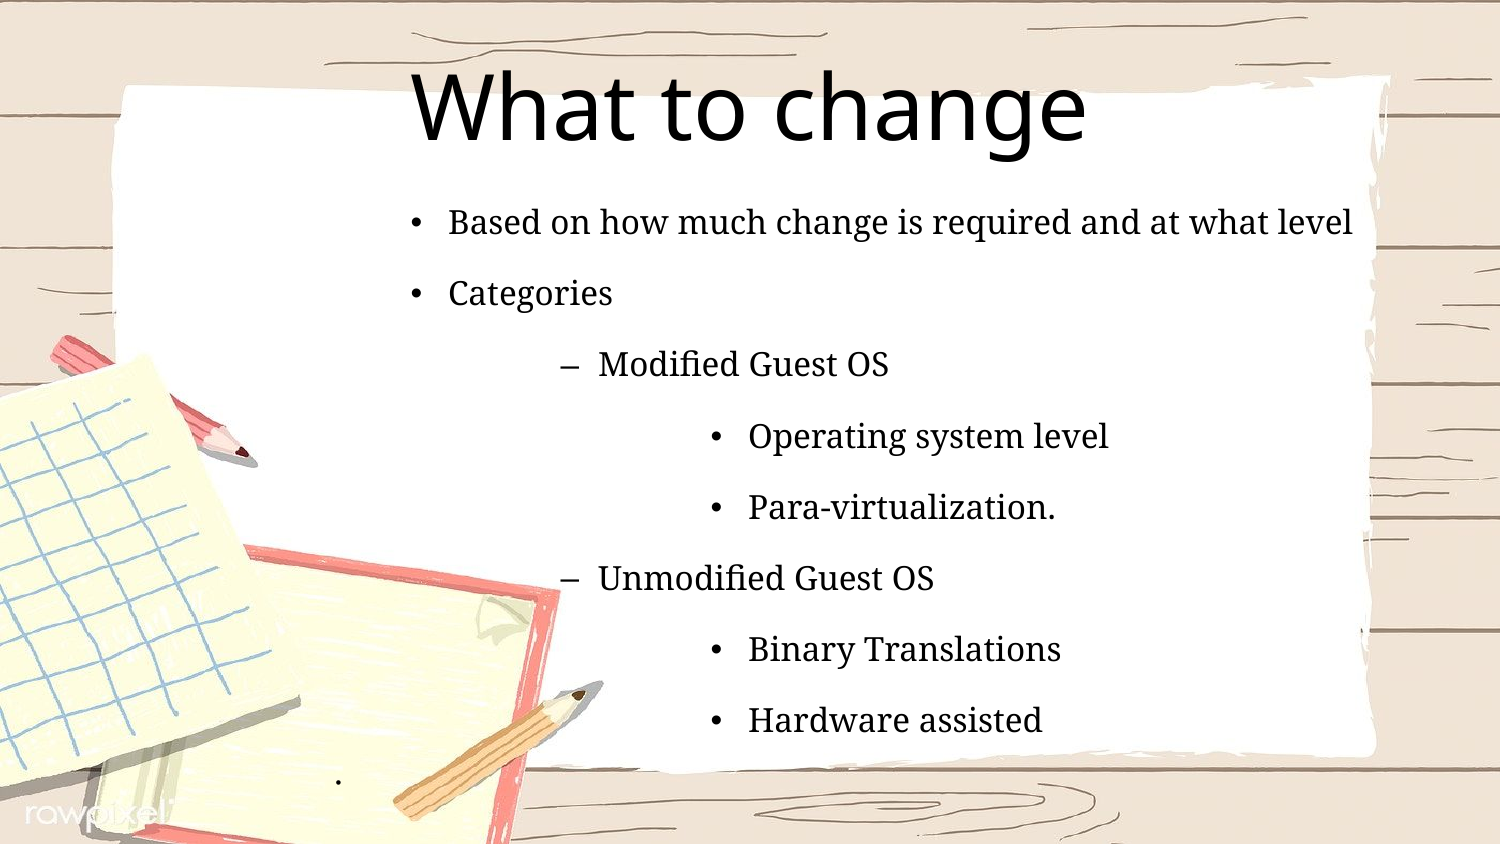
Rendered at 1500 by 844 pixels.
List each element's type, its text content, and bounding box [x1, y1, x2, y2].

list Based on how much change is required and at what level Categories Modified Guest OS Operating system level Para-virtualization. Unmodified Guest OS Binary Translations Hardware assisted [320, 196, 1426, 754]
title What to change [75, 33, 1426, 175]
